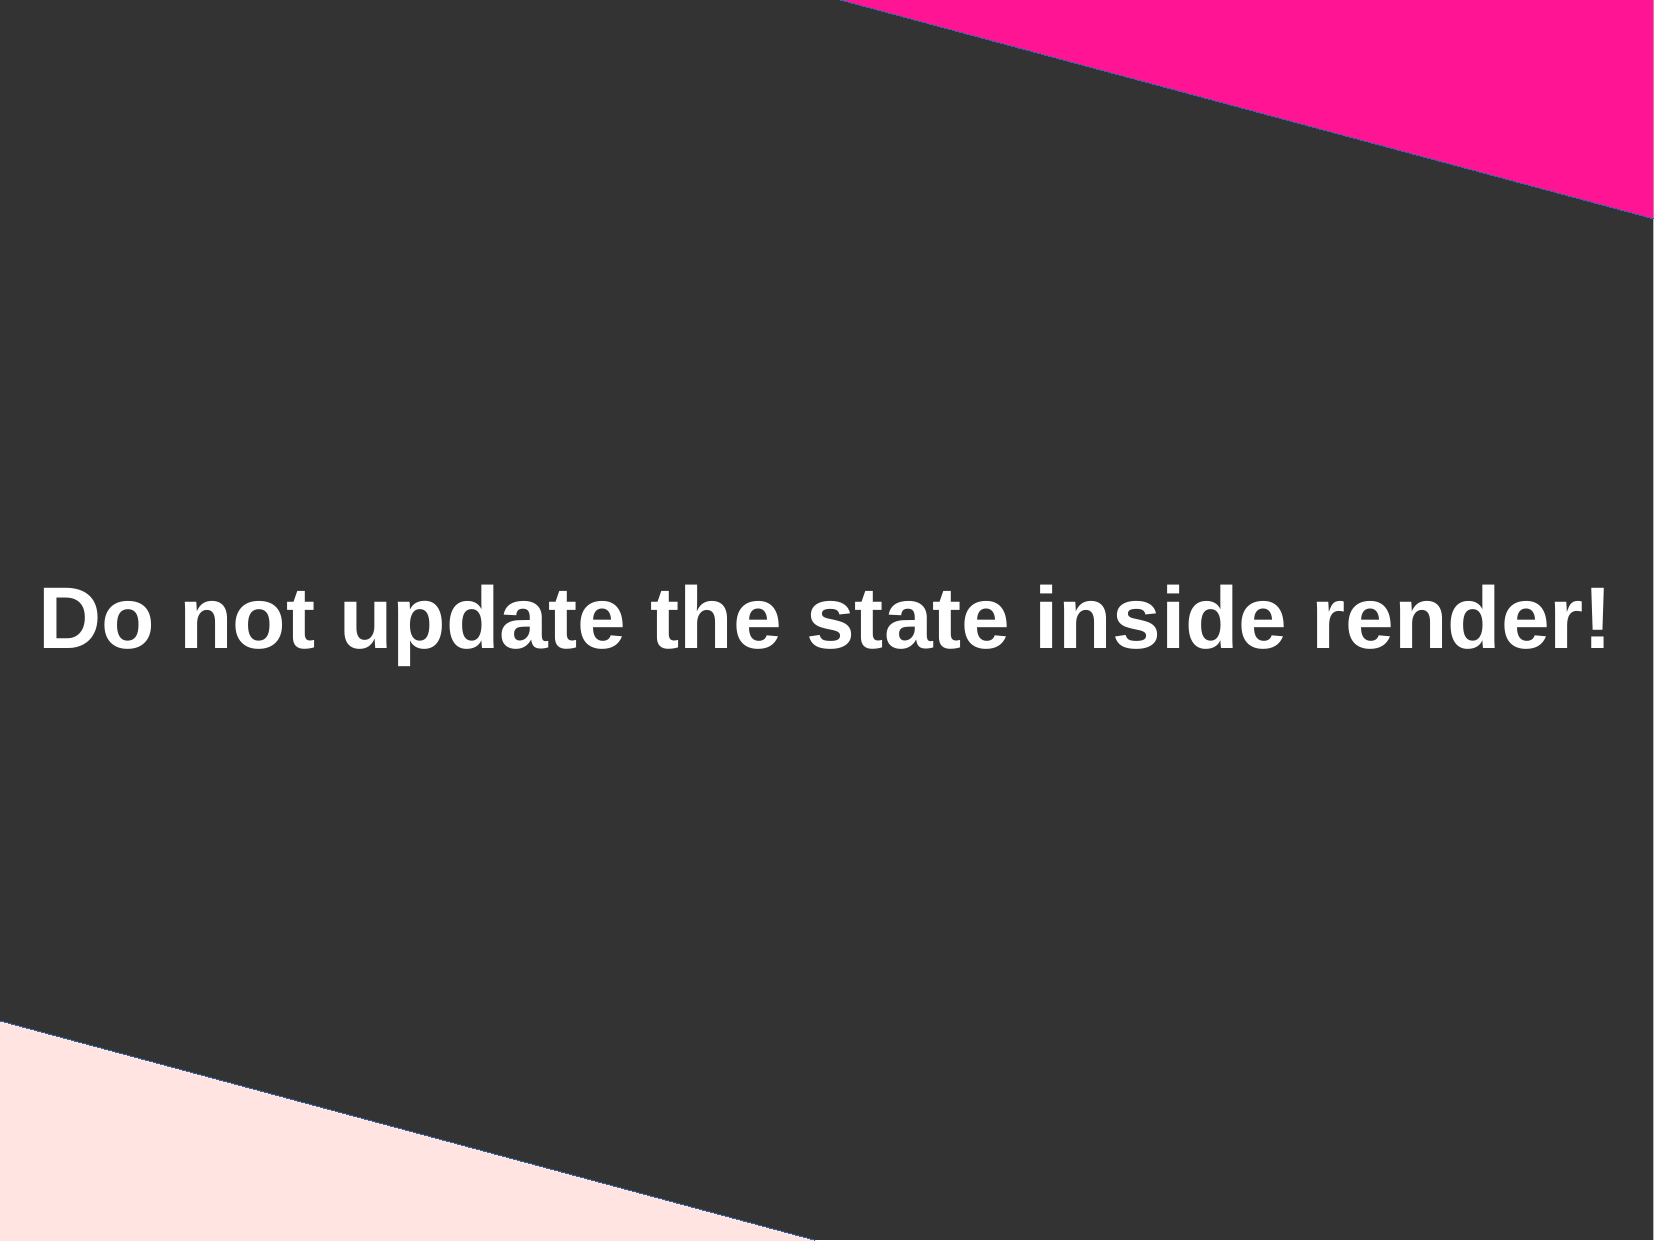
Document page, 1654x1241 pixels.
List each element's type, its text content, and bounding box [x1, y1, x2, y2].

text_box [840, 0, 1654, 219]
text_box [0, 1020, 819, 1241]
title Do not update the state inside render! [31, 568, 1622, 672]
